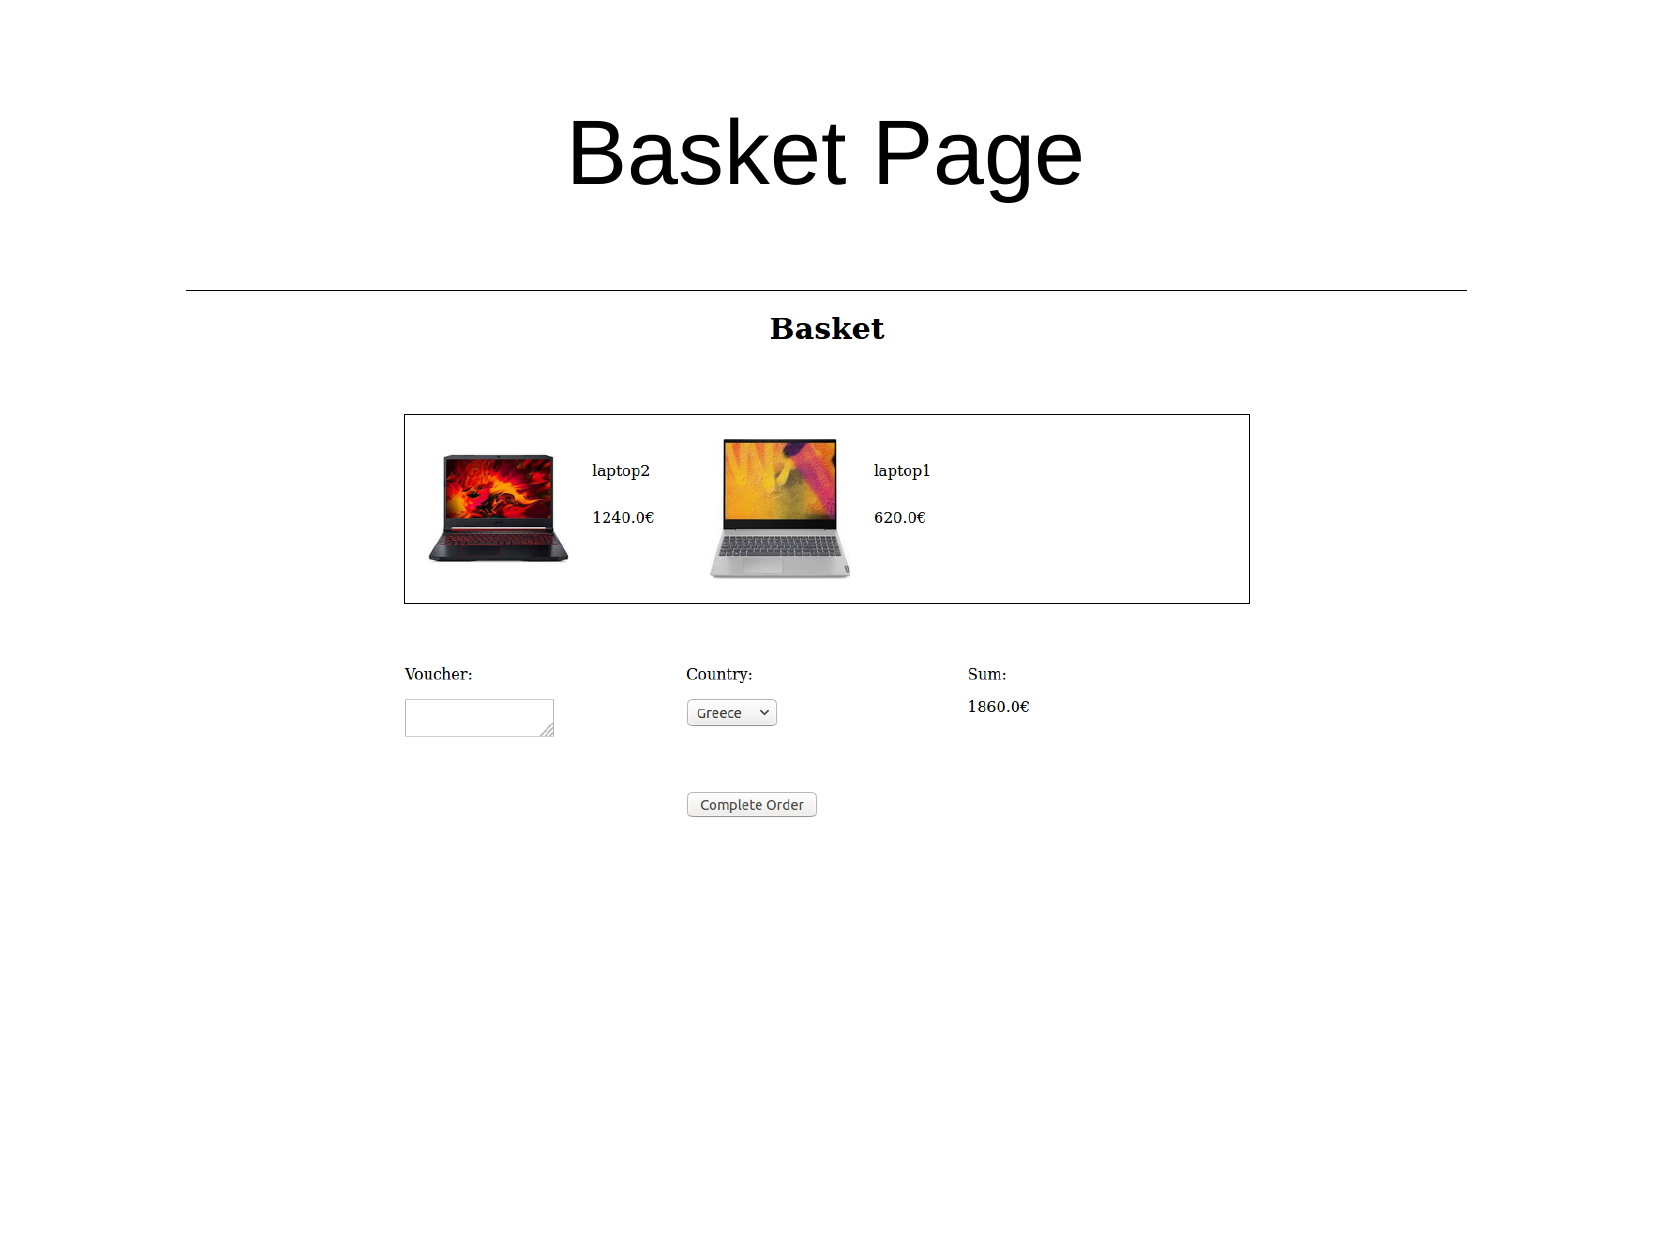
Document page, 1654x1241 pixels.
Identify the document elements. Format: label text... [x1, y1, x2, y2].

title Basket Page [82, 49, 1571, 257]
picture [186, 290, 1467, 1010]
